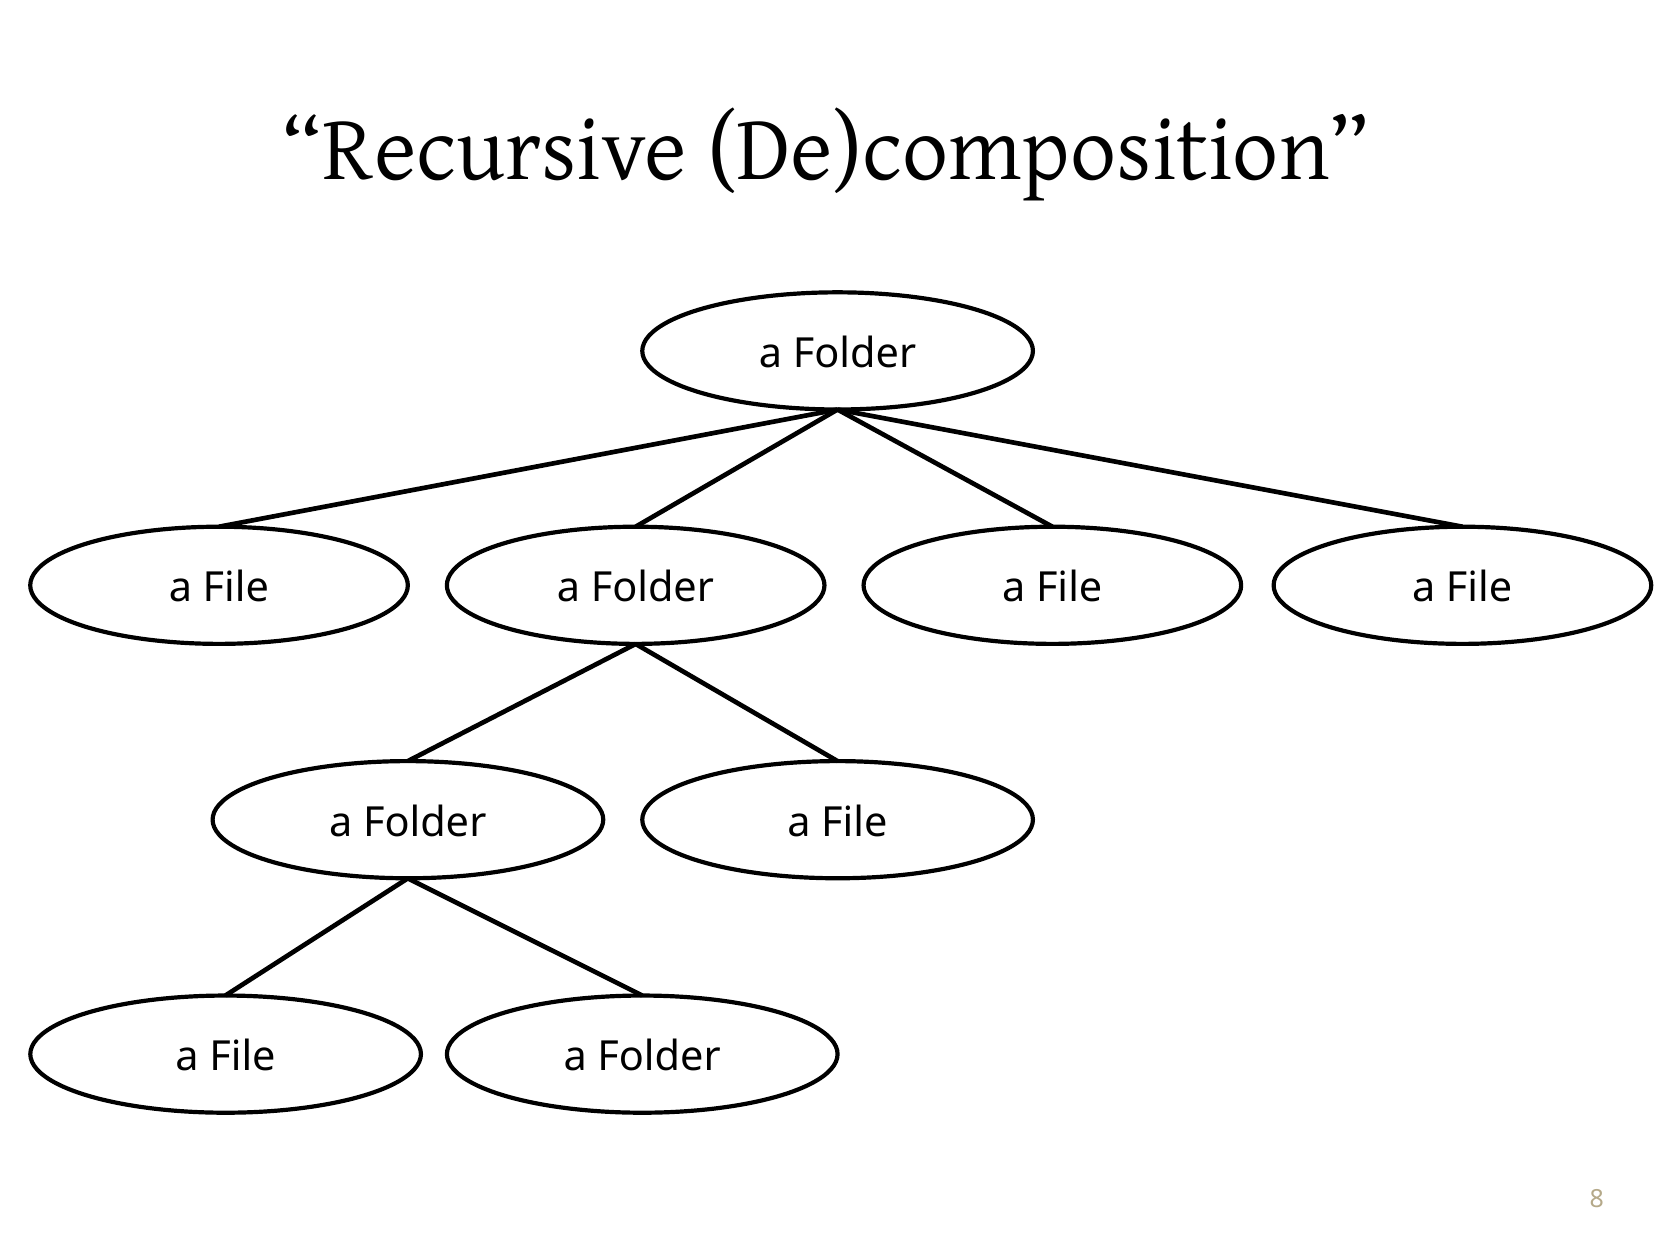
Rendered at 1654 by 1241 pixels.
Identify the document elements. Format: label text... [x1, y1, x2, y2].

text_box a File [1273, 526, 1652, 644]
text_box a File [642, 761, 1033, 879]
text_box a Folder [446, 526, 825, 644]
text_box a Folder [642, 292, 1033, 410]
text_box a File [30, 526, 408, 644]
text_box a File [30, 995, 421, 1113]
text_box a Folder [446, 995, 838, 1113]
text_box <number> [1555, 1138, 1639, 1225]
title “Recursive (De)composition” [82, 49, 1571, 257]
text_box a Folder [212, 761, 604, 879]
text_box a File [863, 526, 1242, 644]
